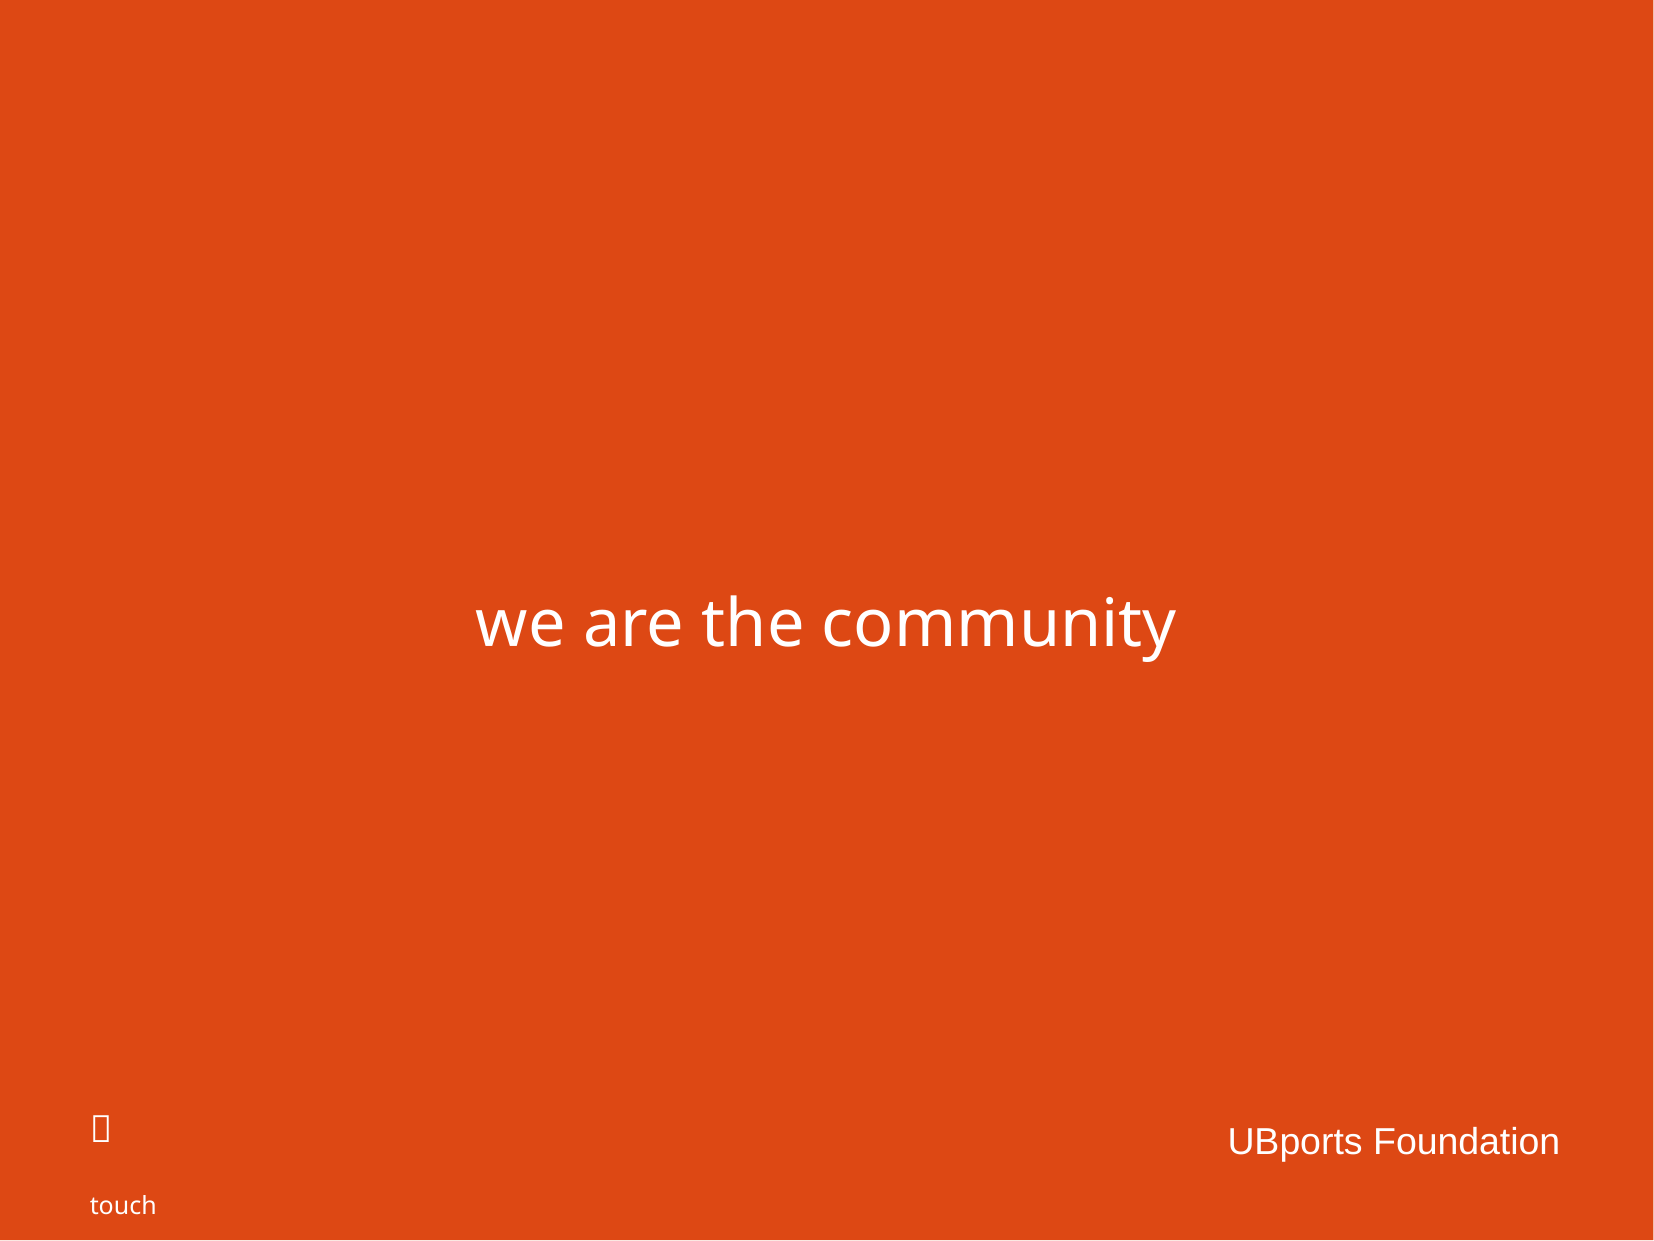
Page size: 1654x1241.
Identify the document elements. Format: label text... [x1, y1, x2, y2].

subtitle we are the community [82, 569, 1571, 671]
